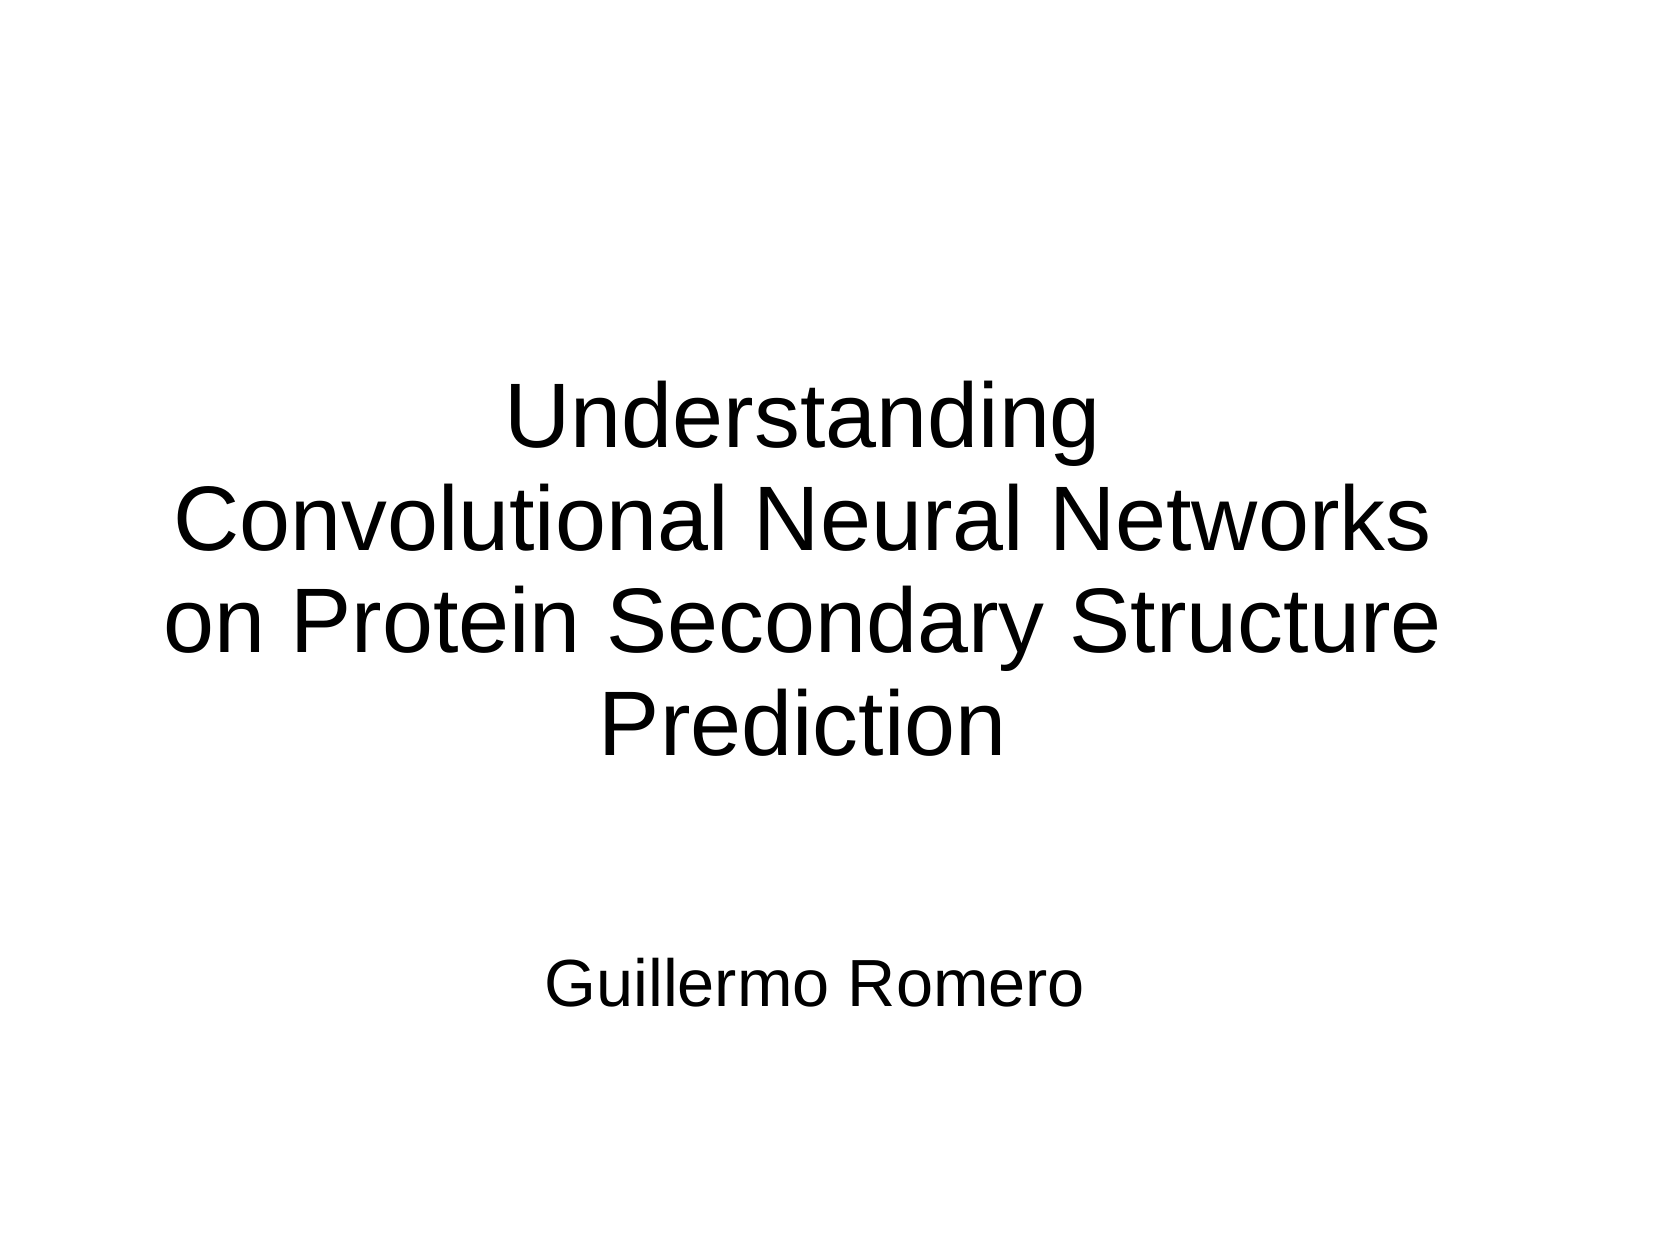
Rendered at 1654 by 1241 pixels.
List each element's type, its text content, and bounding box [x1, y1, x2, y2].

subtitle Guillermo Romero [70, 892, 1560, 1075]
title Understanding Convolutional Neural Networks on Protein Secondary Structure Prediction [59, 364, 1548, 775]
